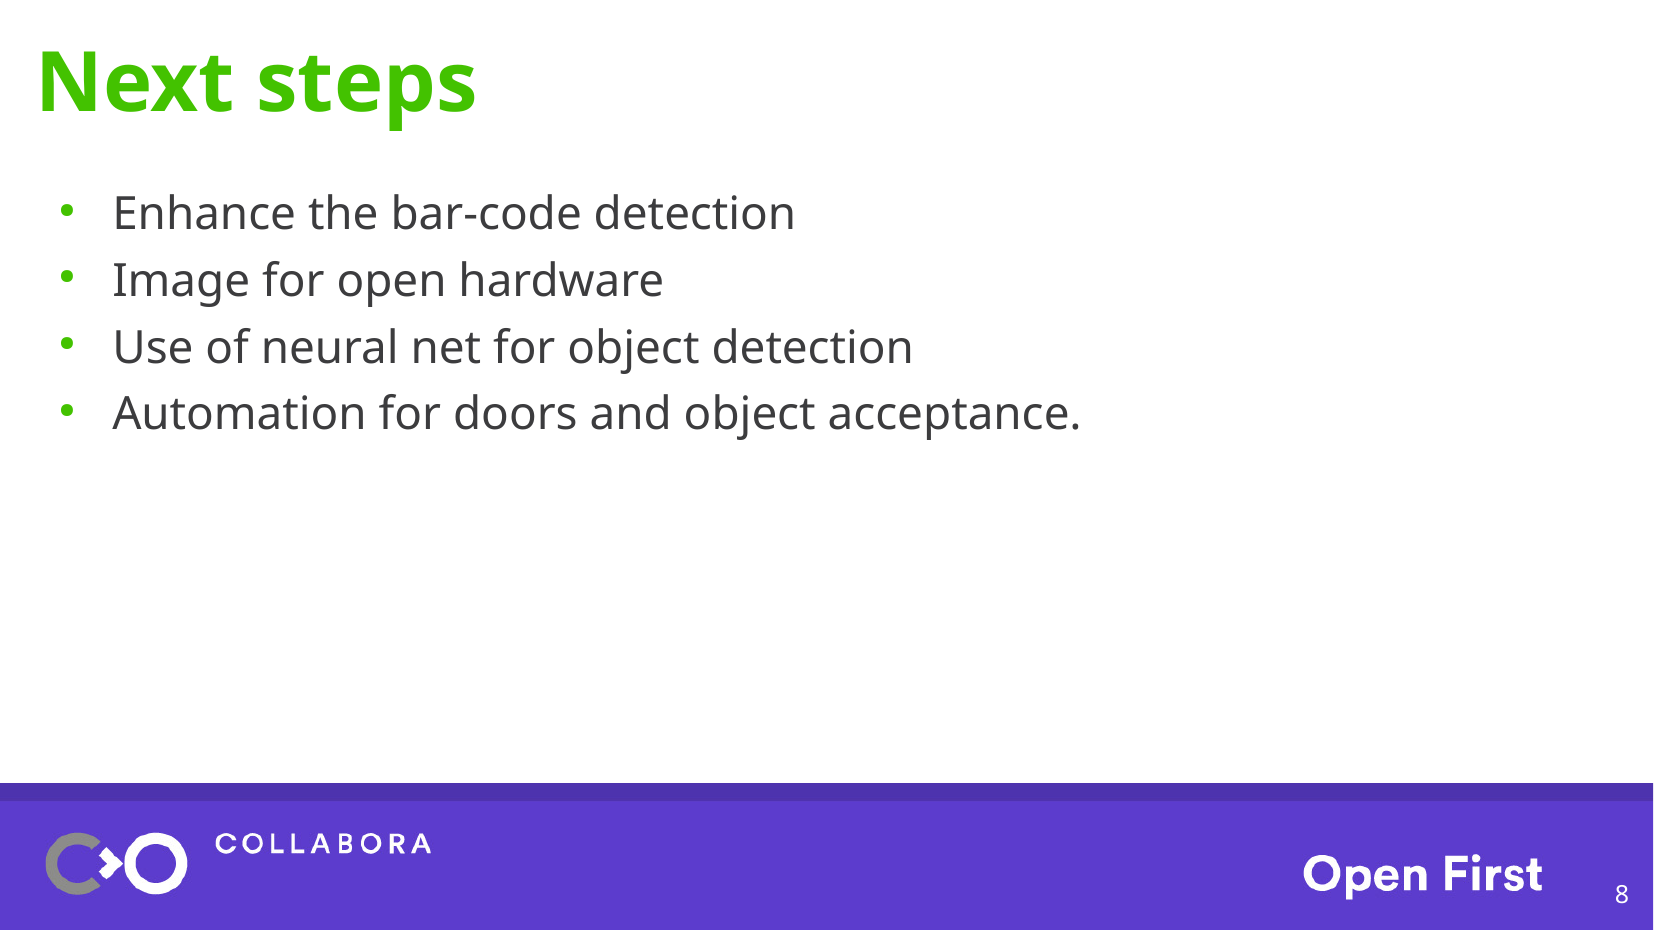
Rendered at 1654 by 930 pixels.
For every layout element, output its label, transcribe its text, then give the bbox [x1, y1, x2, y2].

title Next steps [35, 28, 1608, 143]
list Enhance the bar-code detection Image for open hardware Use of neural net for object detection Automation for doors and object acceptance. [41, 183, 1613, 827]
picture [0, 0, 1654, 930]
